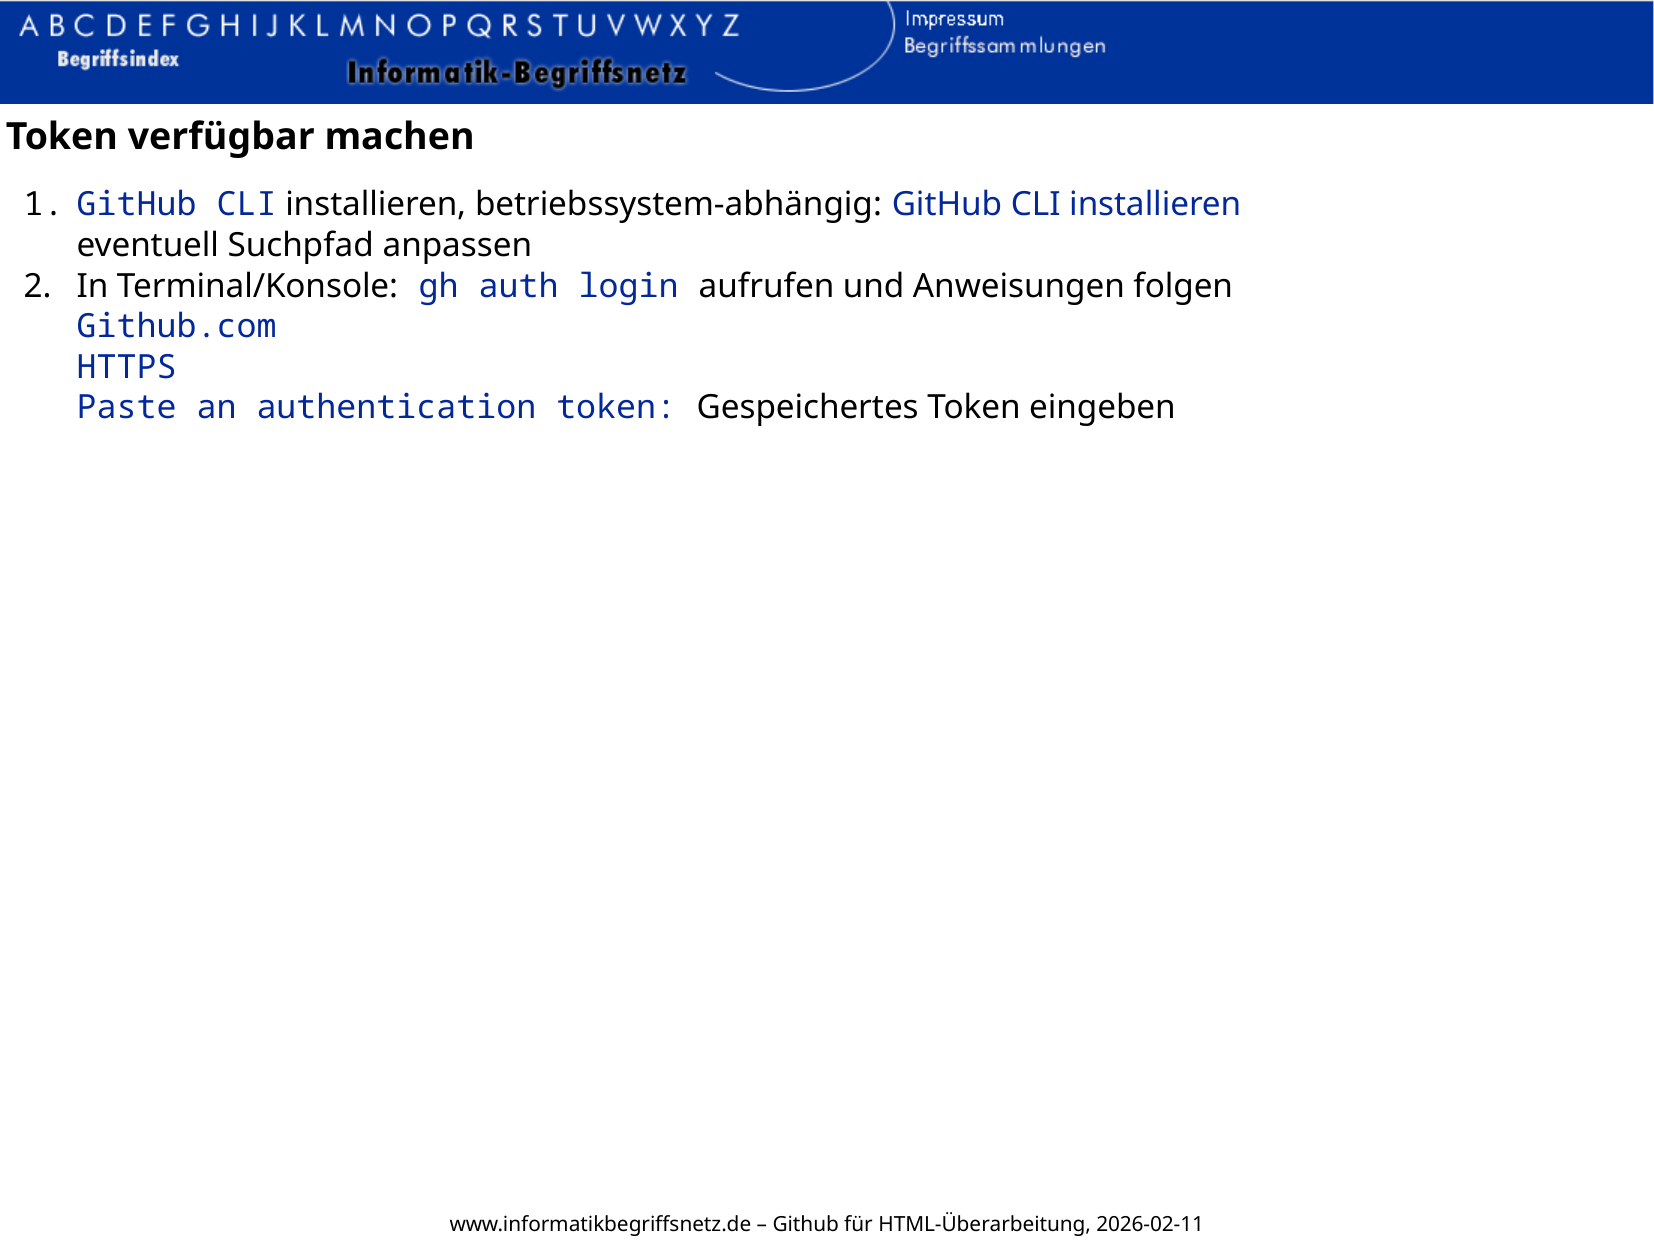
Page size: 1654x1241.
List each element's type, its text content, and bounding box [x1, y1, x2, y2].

list GitHub CLI installieren, betriebssystem-abhängig: GitHub CLI installieren eventuell Suchpfad anpassen In Terminal/Konsole: gh auth login aufrufen und Anweisungen folgen Github.com HTTPS Paste an authentication token: Gespeichertes Token eingeben [5, 183, 1648, 1208]
picture [0, 0, 1654, 104]
title Token verfügbar machen [5, 109, 1648, 175]
